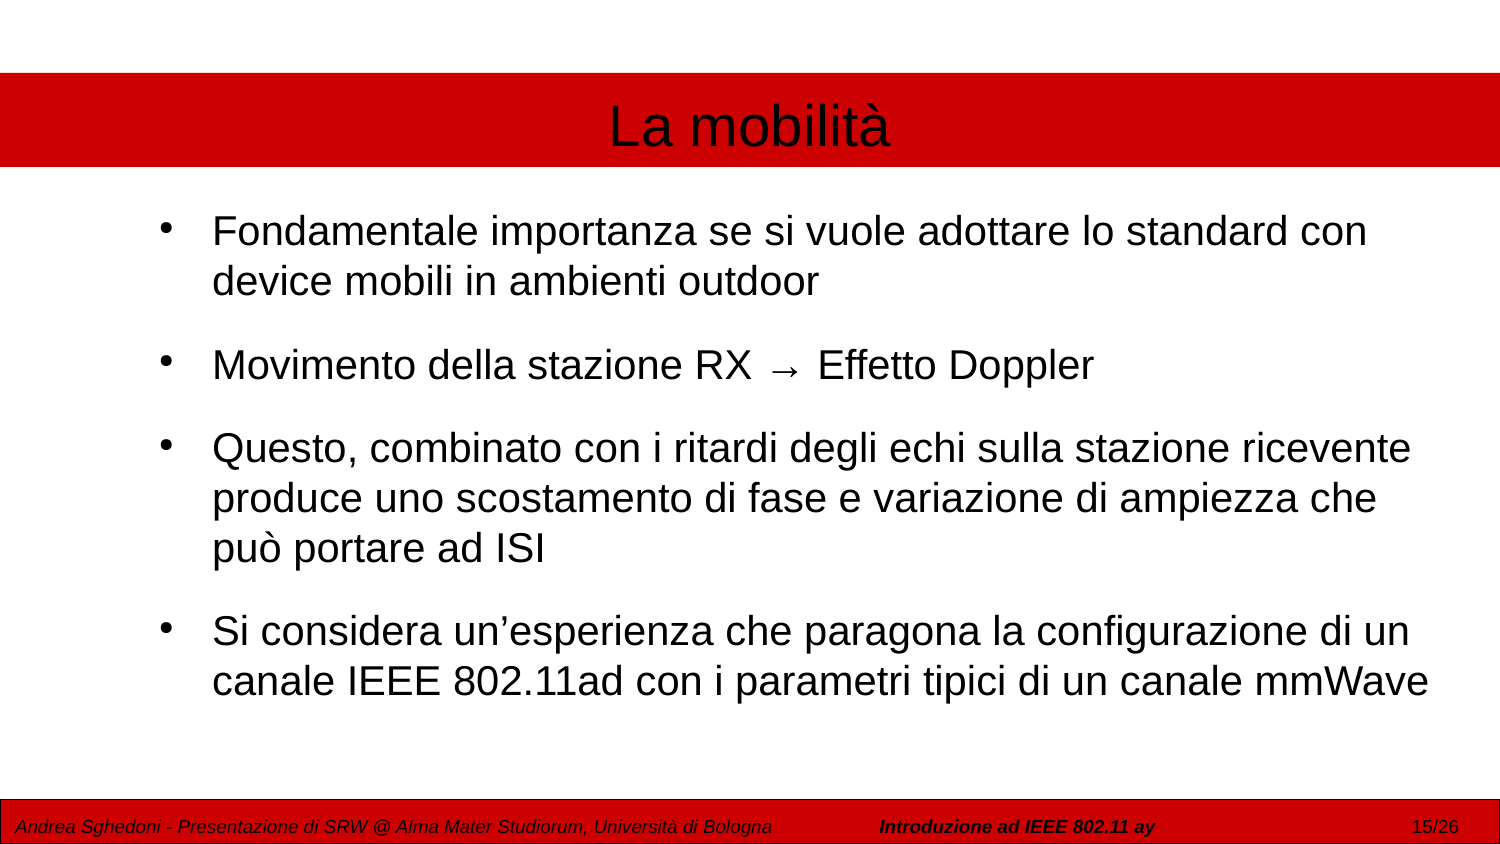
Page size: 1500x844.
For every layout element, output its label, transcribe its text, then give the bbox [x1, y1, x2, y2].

list Fondamentale importanza se si vuole adottare lo standard con device mobili in ambienti outdoor Movimento della stazione RX → Effetto Doppler Questo, combinato con i ritardi degli echi sulla stazione ricevente produce uno scostamento di fase e variazione di ampiezza che può portare ad ISI Si considera un’esperienza che paragona la configurazione di un canale IEEE 802.11ad con i parametri tipici di un canale mmWave [51, 189, 1449, 750]
title La mobilità [0, 72, 1500, 167]
title Andrea Sghedoni - Presentazione di SRW @ Alma Mater Studiorum, Università di Bologna Introduzione ad IEEE 802.11 ay 15/26 [0, 799, 1500, 844]
